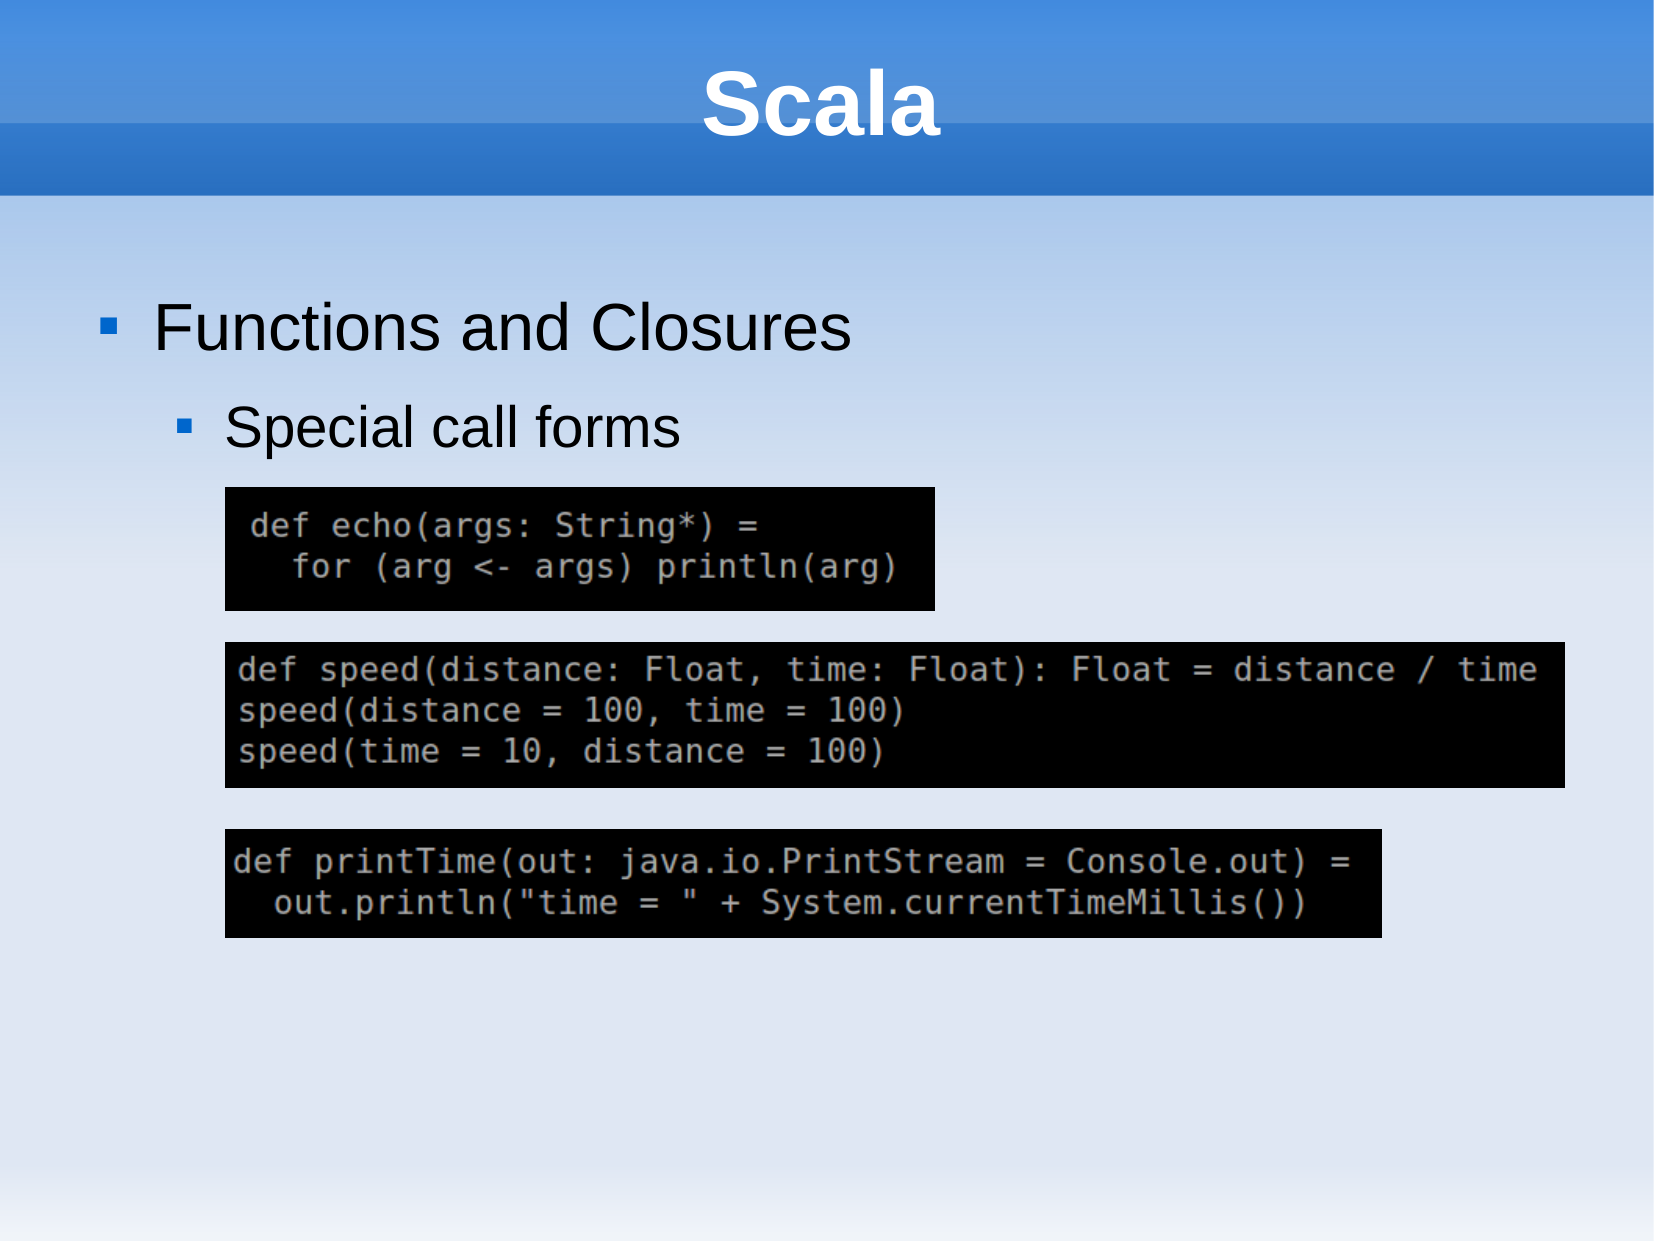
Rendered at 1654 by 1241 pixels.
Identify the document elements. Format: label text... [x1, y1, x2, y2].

picture [0, 0, 1654, 1241]
title Scala [76, 0, 1565, 208]
list Functions and Closures Special call forms [82, 290, 1571, 1109]
